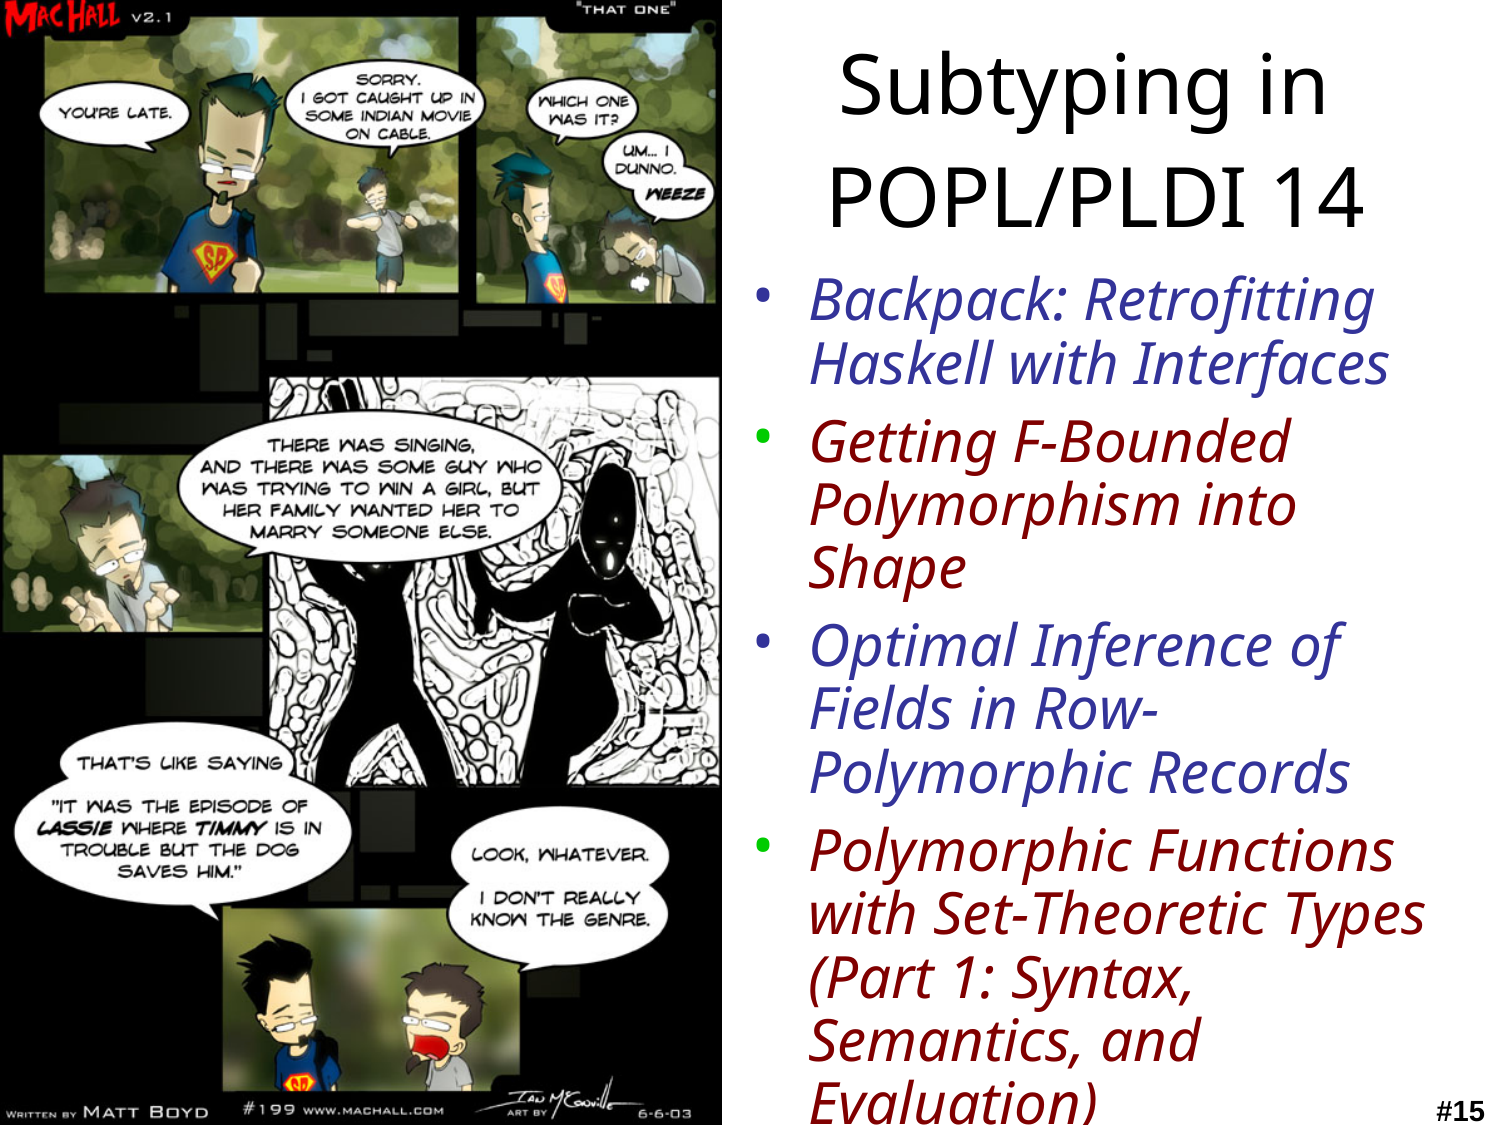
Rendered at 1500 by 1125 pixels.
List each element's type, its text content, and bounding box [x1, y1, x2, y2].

title Subtyping in POPL/PLDI 14 [737, 34, 1475, 244]
list Backpack: Retrofitting Haskell with Interfaces Getting F-Bounded Polymorphism into Shape Optimal Inference of Fields in Row-Polymorphic Records Polymorphic Functions with Set-Theoretic Types (Part 1: Syntax, Semantics, and Evaluation) … (out of space on slide) [737, 262, 1475, 1108]
picture [0, 0, 722, 1125]
